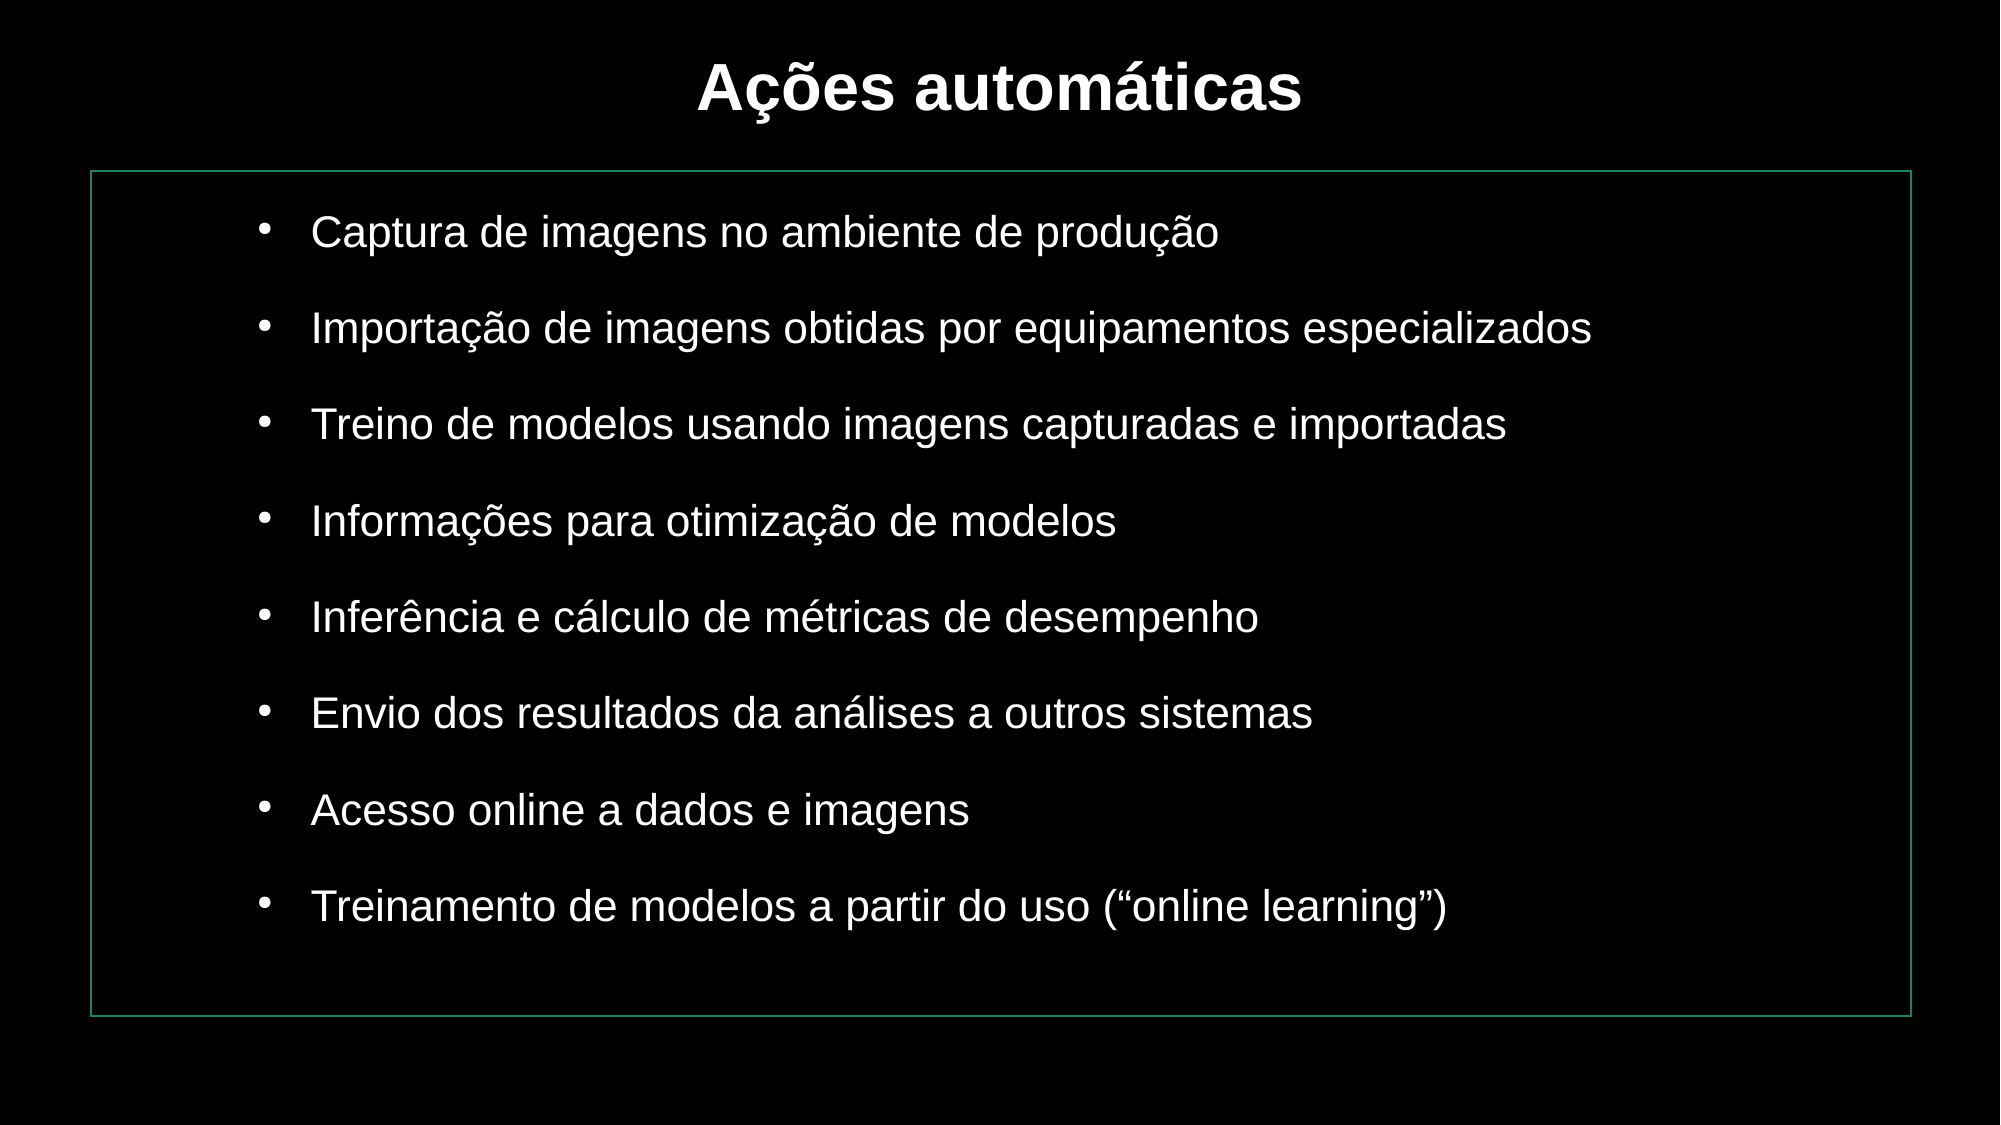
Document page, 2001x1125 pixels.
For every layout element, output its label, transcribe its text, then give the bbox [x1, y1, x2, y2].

title Ações automáticas [0, 42, 2000, 136]
list Captura de imagens no ambiente de produção Importação de imagens obtidas por equipamentos especializados Treino de modelos usando imagens capturadas e importadas Informações para otimização de modelos Inferência e cálculo de métricas de desempenho Envio dos resultados da análises a outros sistemas Acesso online a dados e imagens Treinamento de modelos a partir do uso (“online learning”) [226, 201, 1771, 939]
